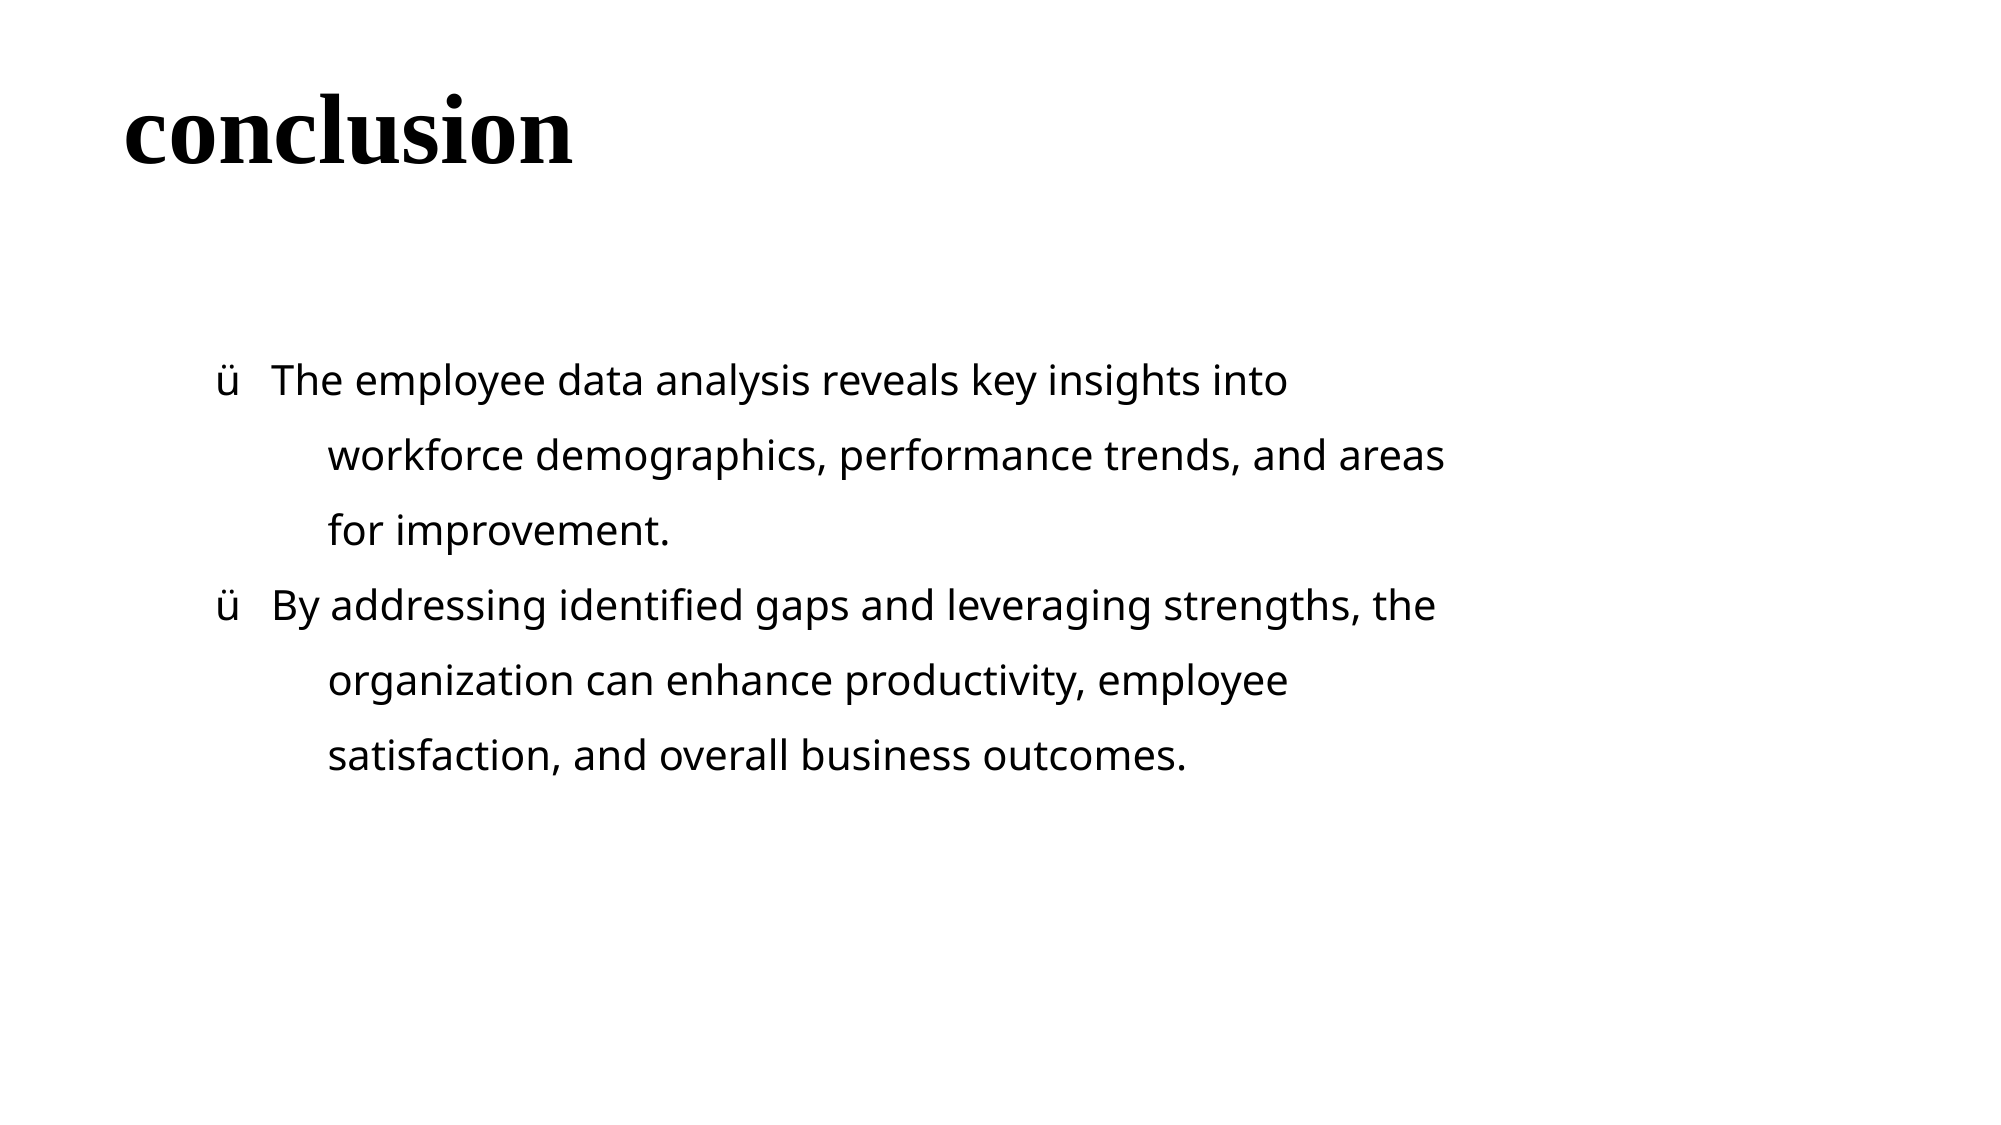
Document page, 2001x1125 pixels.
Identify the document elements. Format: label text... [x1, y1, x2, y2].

title conclusion [123, 63, 1877, 188]
text_box The employee data analysis reveals key insights into workforce demographics, performance trends, and areas for improvement. By addressing identified gaps and leveraging strengths, the organization can enhance productivity, employee satisfaction, and overall business outcomes. [200, 321, 1502, 782]
